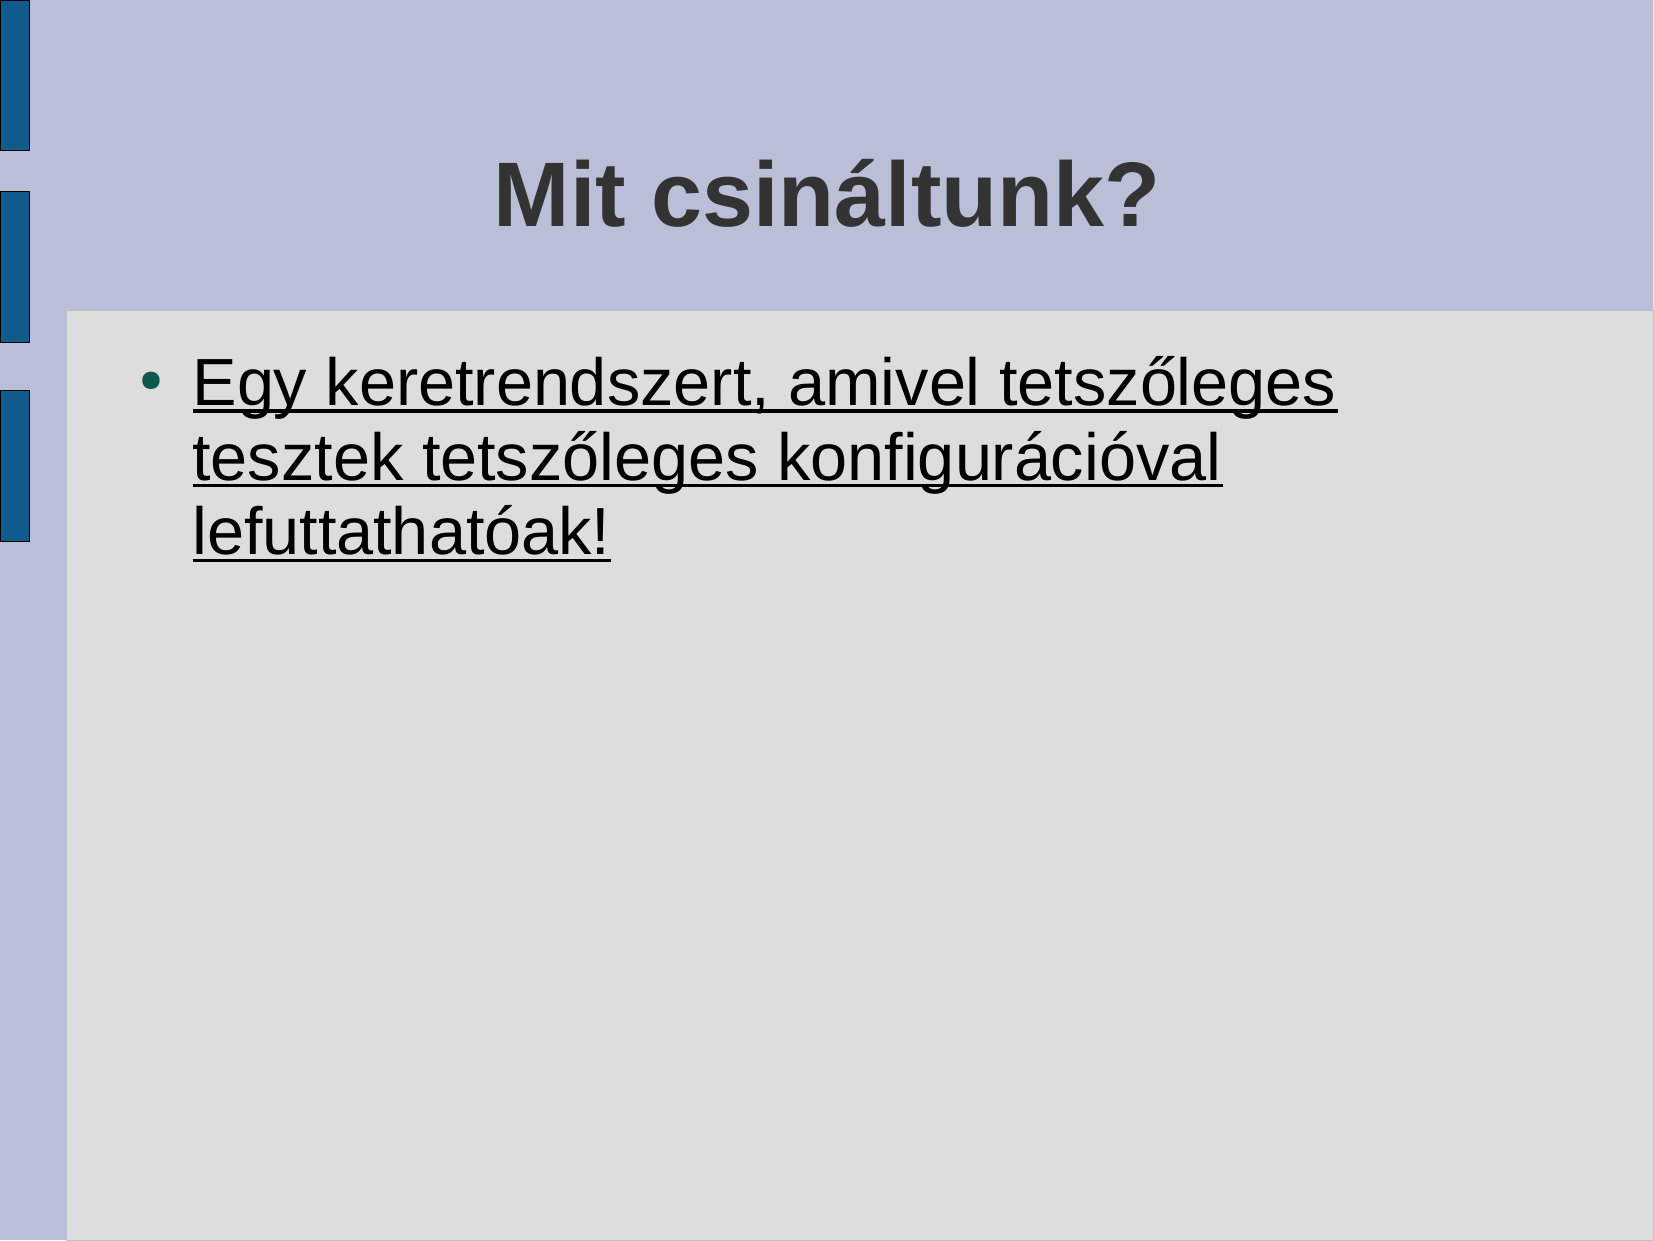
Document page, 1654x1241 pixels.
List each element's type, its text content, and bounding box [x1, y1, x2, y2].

list Egy keretrendszert, amivel tetszőleges tesztek tetszőleges konfigurációval lefuttathatóak! [121, 344, 1534, 1149]
title Mit csináltunk? [121, 98, 1534, 291]
